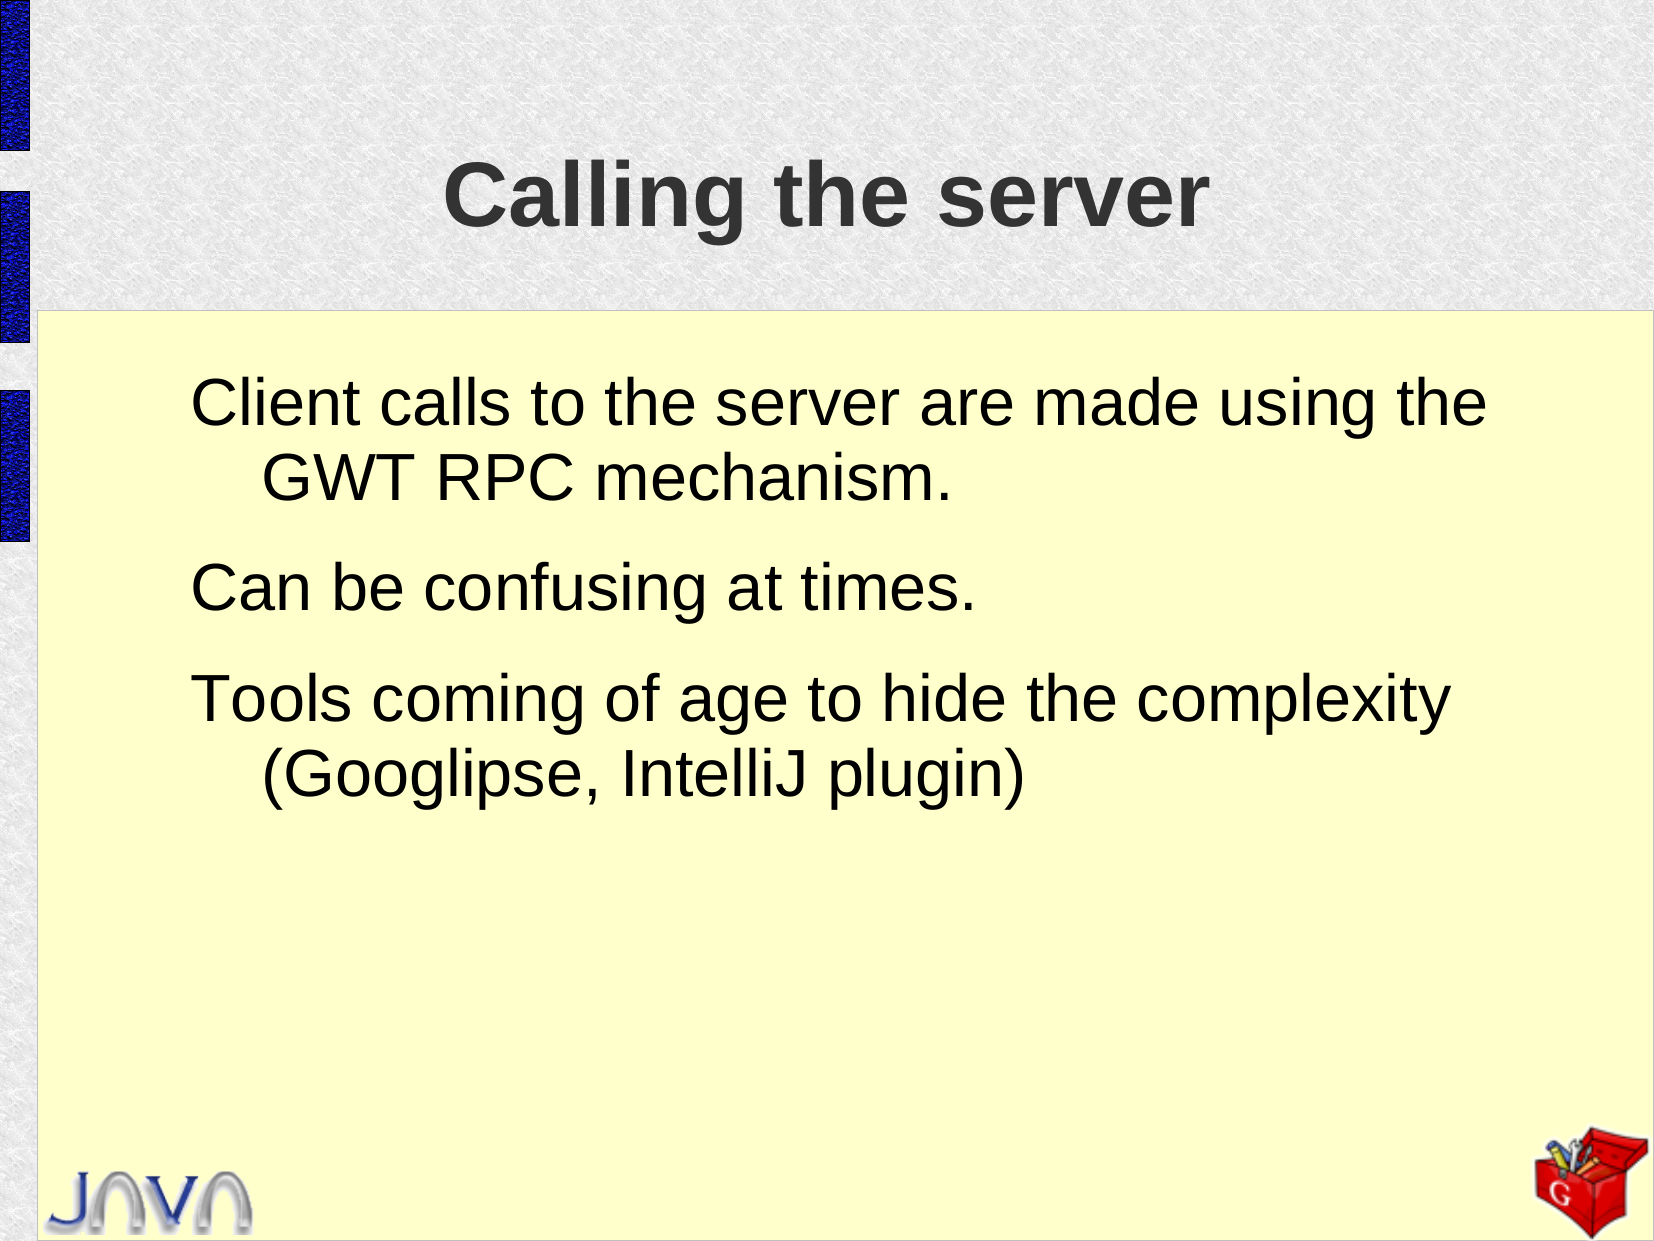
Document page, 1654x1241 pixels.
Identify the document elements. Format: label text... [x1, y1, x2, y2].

picture [43, 1162, 263, 1235]
picture [0, 0, 1654, 1241]
picture [1, 1, 29, 150]
title Calling the server [121, 91, 1534, 299]
picture [1, 391, 29, 541]
picture [1525, 1118, 1654, 1241]
list Client calls to the server are made using the GWT RPC mechanism. Can be confusing at times. Tools coming of age to hide the complexity (Googlipse, IntelliJ plugin) [178, 364, 1570, 1147]
picture [1, 192, 29, 342]
